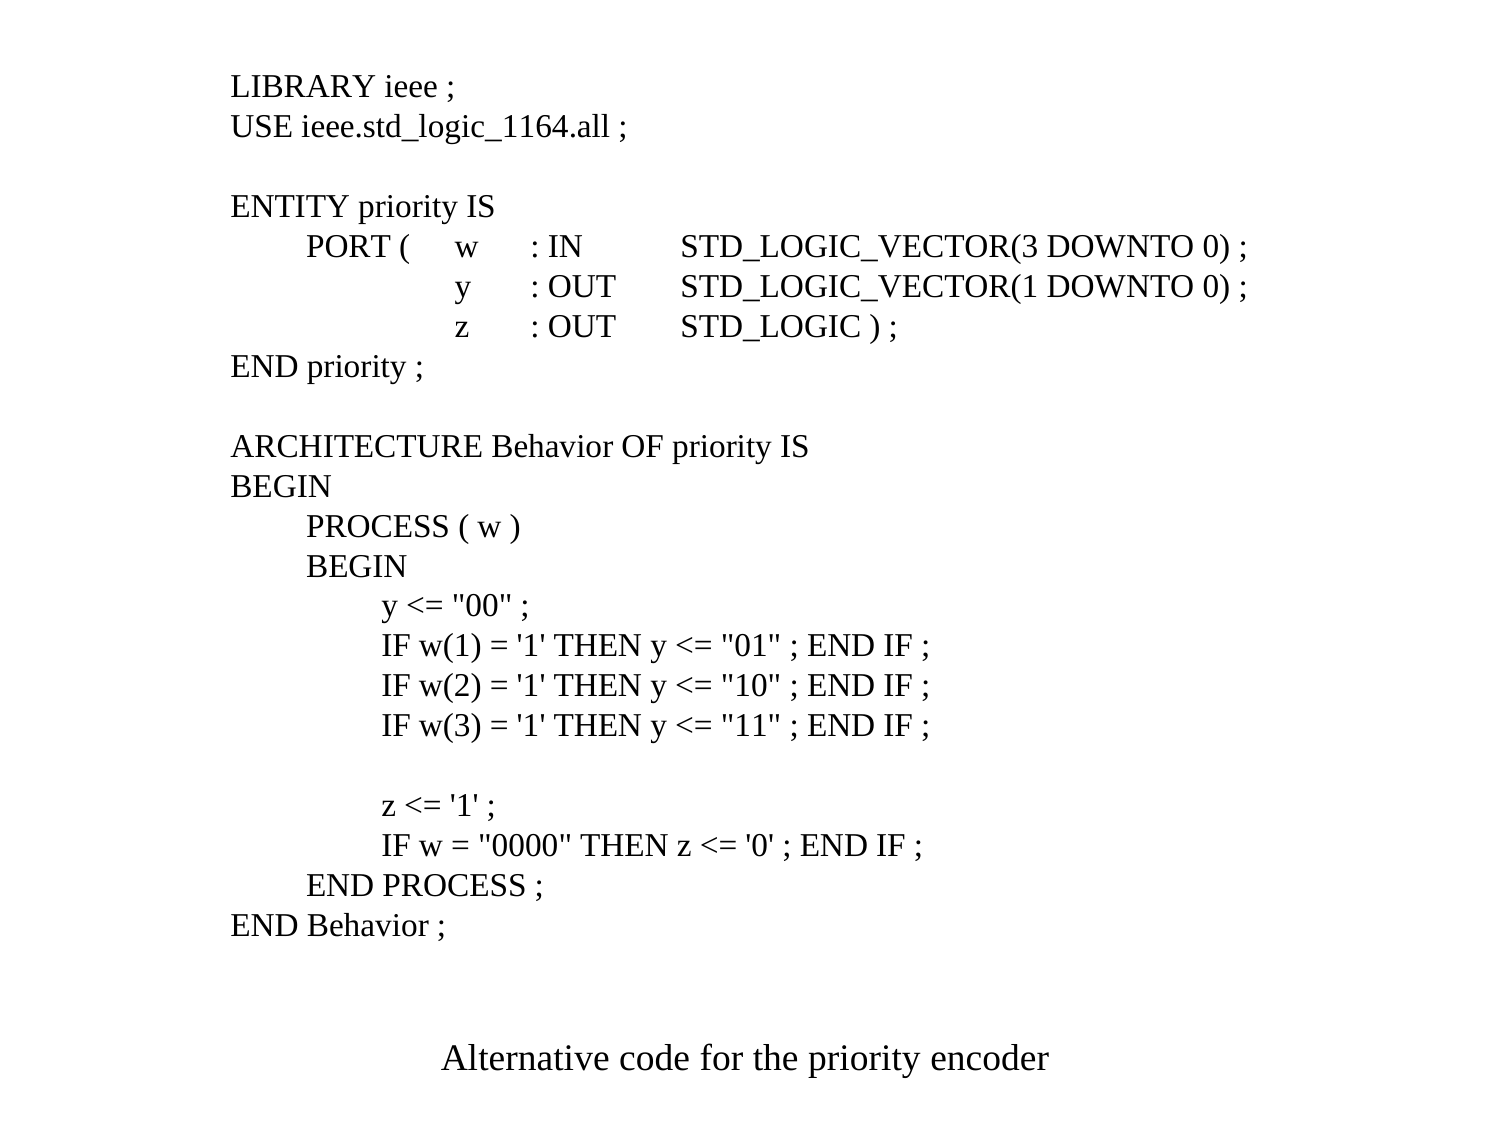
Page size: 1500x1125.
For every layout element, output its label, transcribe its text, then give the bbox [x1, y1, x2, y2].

text_box Alternative code for the priority encoder [154, 1025, 1337, 1101]
text_box LIBRARY ieee ; USE ieee.std_logic_1164.all ; ENTITY priority IS PORT ( w : IN STD_LOGIC_VECTOR(3 DOWNTO 0) ; y : OUT STD_LOGIC_VECTOR(1 DOWNTO 0) ; z : OUT STD_LOGIC ) ; END priority ; ARCHITECTURE Behavior OF priority IS BEGIN PROCESS ( w ) BEGIN y <= "00" ; IF w(1) = '1' THEN y <= "01" ; END IF ; IF w(2) = '1' THEN y <= "10" ; END IF ; IF w(3) = '1' THEN y <= "11" ; END IF ; z <= '1' ; IF w = "0000" THEN z <= '0' ; END IF ; END PROCESS ; END Behavior ; [215, 56, 1264, 951]
